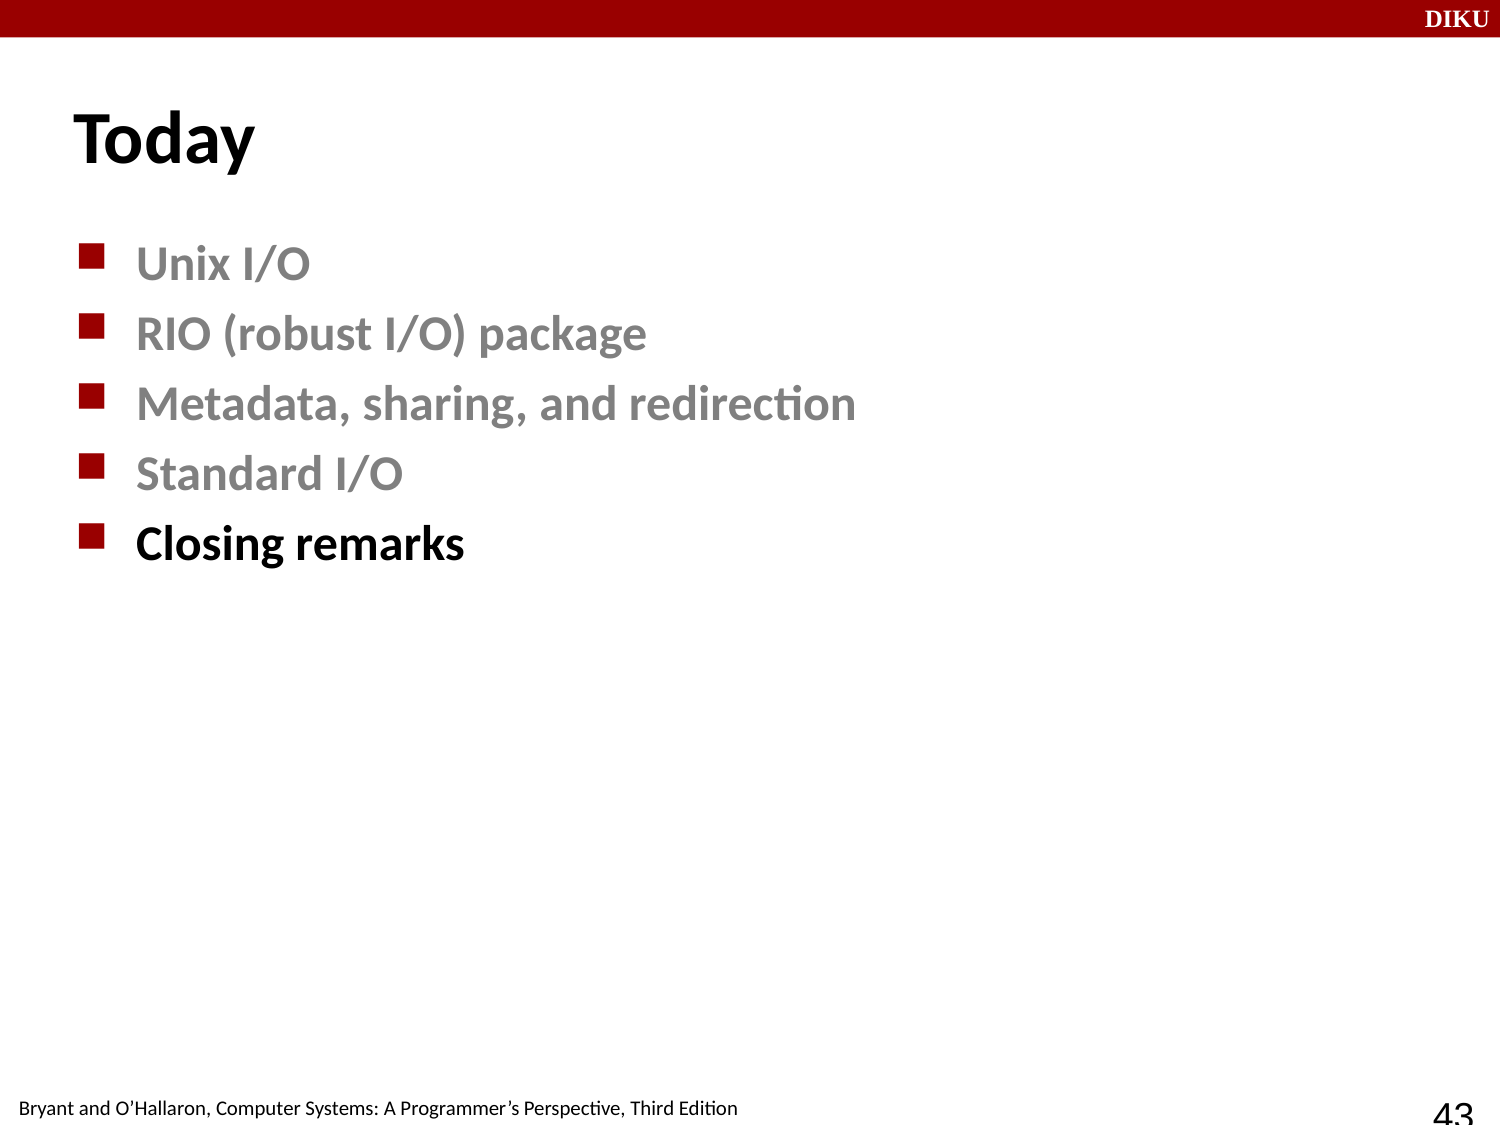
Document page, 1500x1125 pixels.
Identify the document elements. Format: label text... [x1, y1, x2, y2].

text_box Today [58, 71, 1304, 197]
text_box Unix I/O RIO (robust I/O) package Metadata, sharing, and redirection Standard I/O Closing remarks [65, 223, 1361, 1039]
